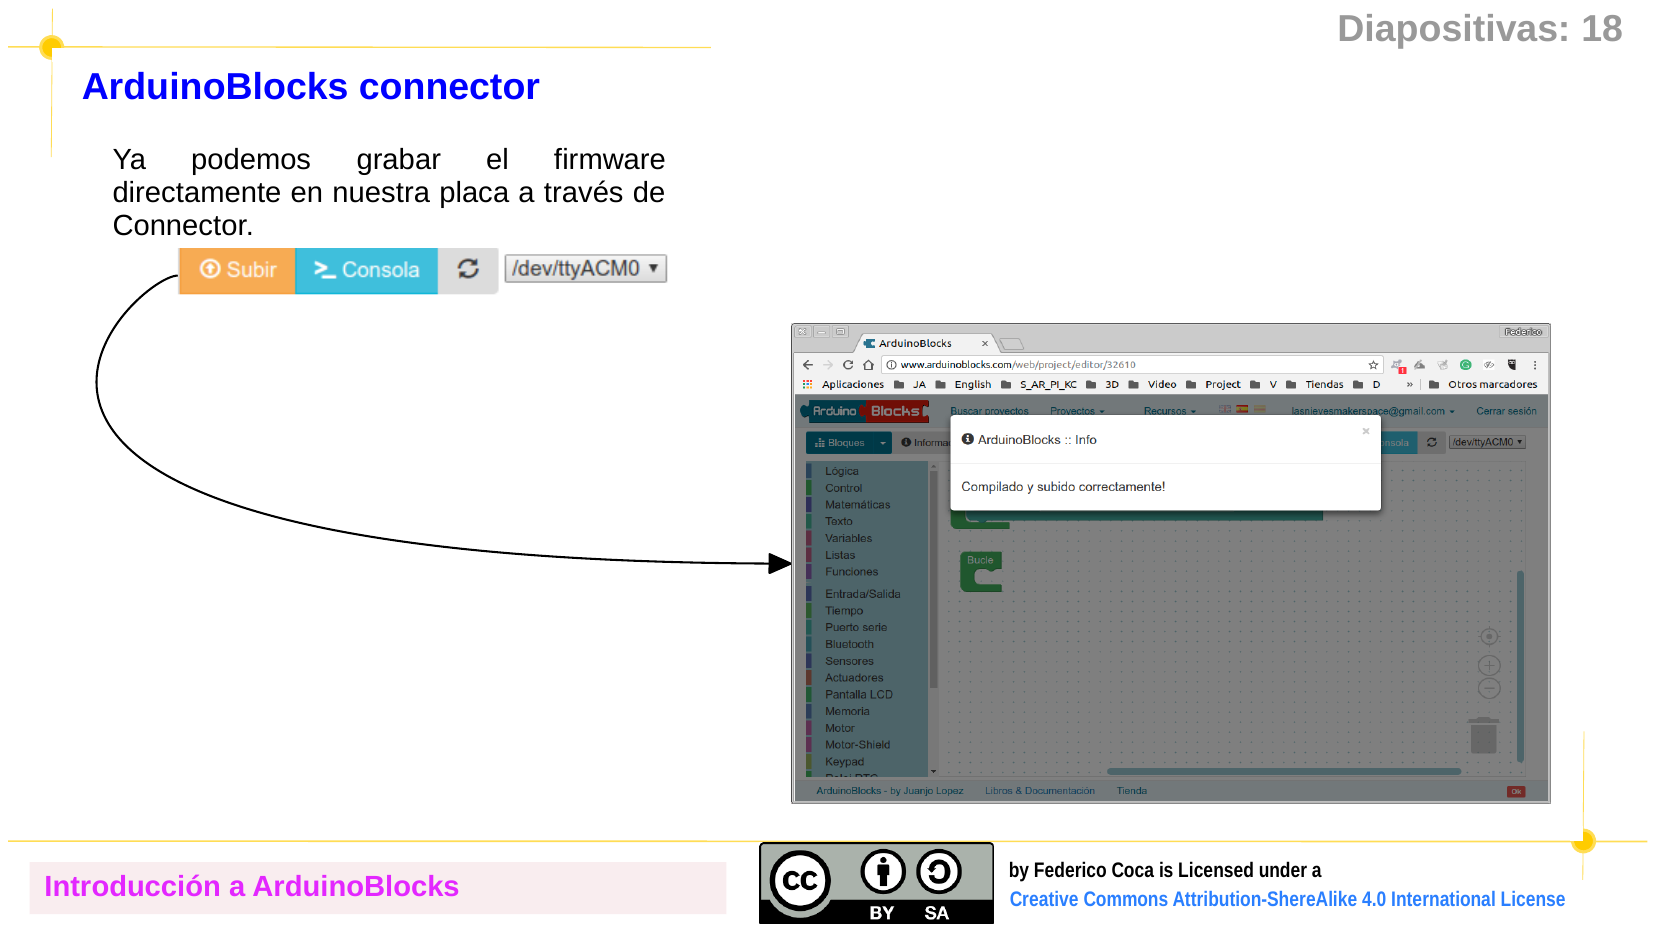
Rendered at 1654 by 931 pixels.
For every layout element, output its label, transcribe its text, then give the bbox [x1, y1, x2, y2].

picture [177, 248, 678, 303]
text_box Ya podemos grabar el firmware directamente en nuestra placa a través de Connector. [97, 135, 682, 249]
text_box Introducción a ArduinoBlocks [29, 862, 727, 915]
text_box ArduinoBlocks connector [67, 58, 1207, 116]
picture [791, 323, 1551, 804]
text_box Diapositivas: 18 [1322, 0, 1644, 57]
